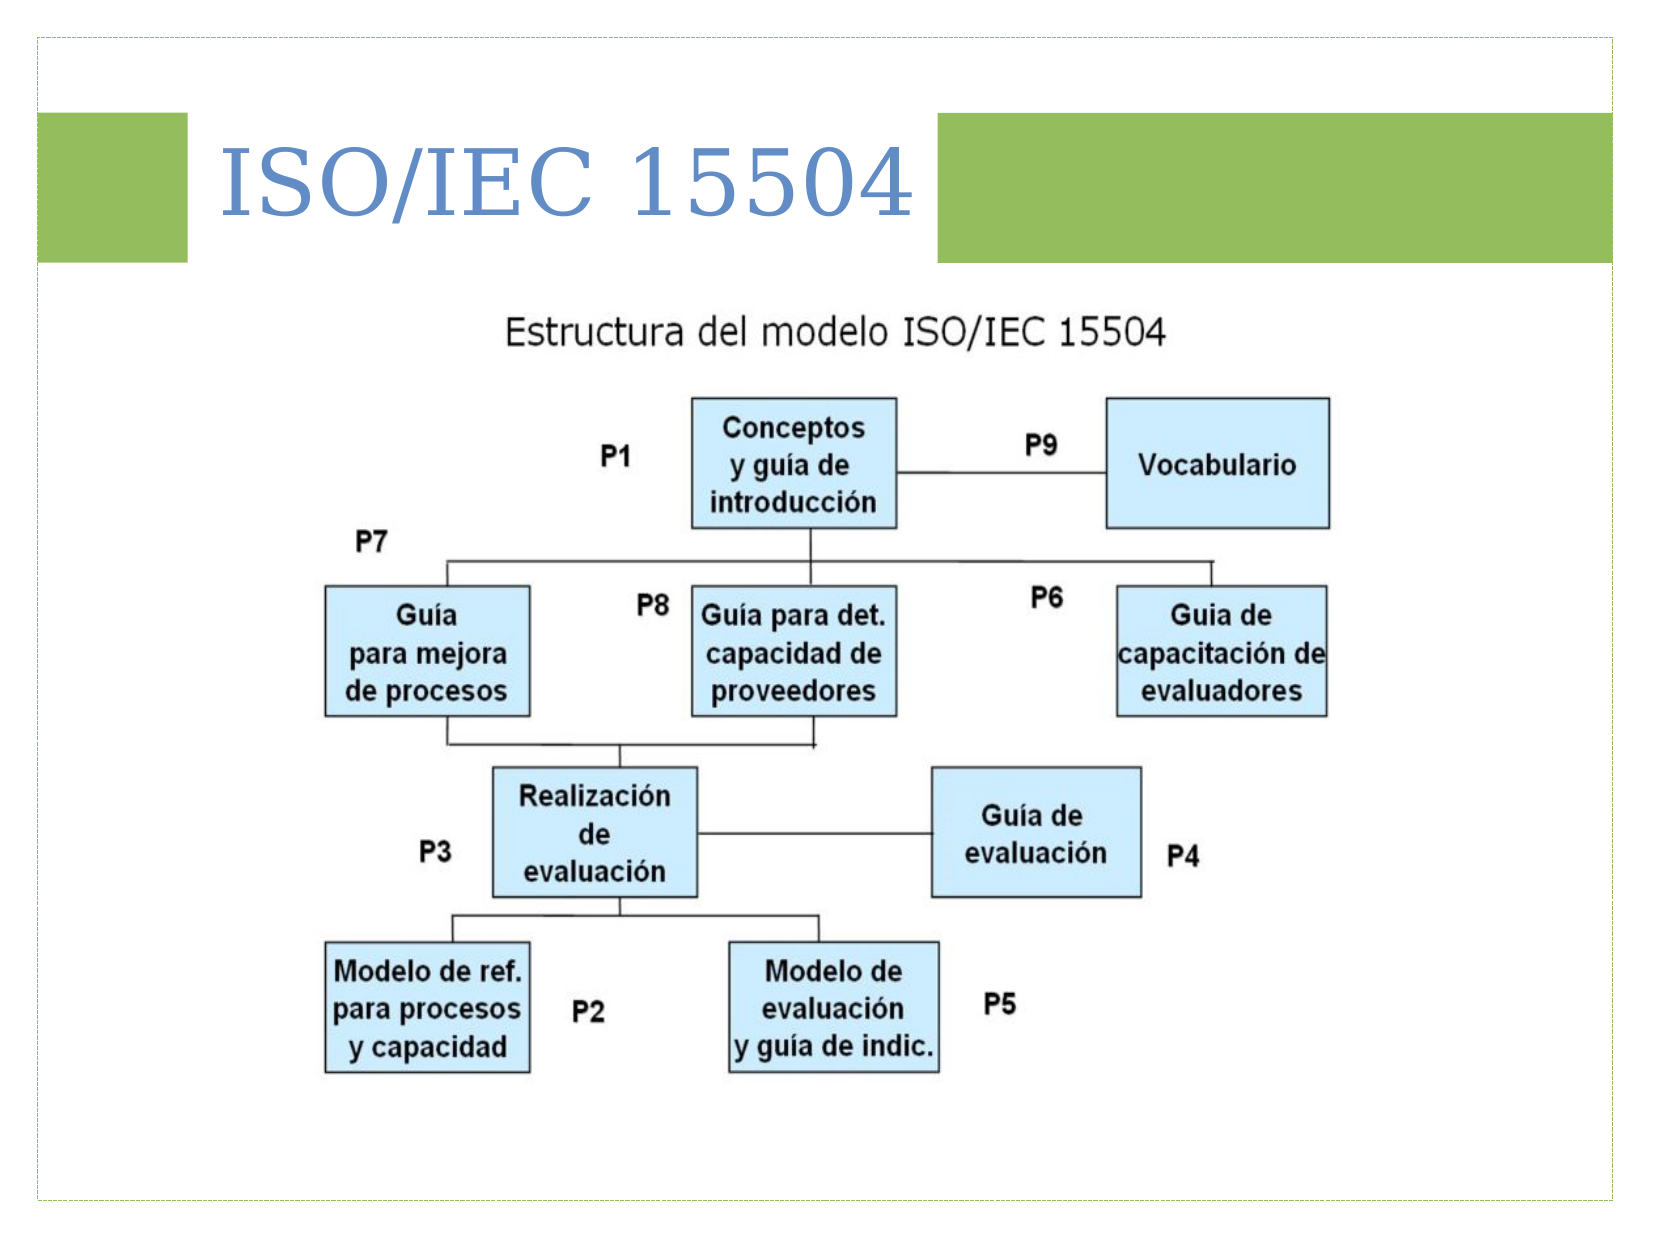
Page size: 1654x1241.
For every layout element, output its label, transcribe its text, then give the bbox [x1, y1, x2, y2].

picture [304, 300, 1351, 1088]
text_box [937, 112, 1613, 263]
text_box [37, 112, 188, 263]
text_box ISO/IEC 15504 [203, 123, 934, 246]
